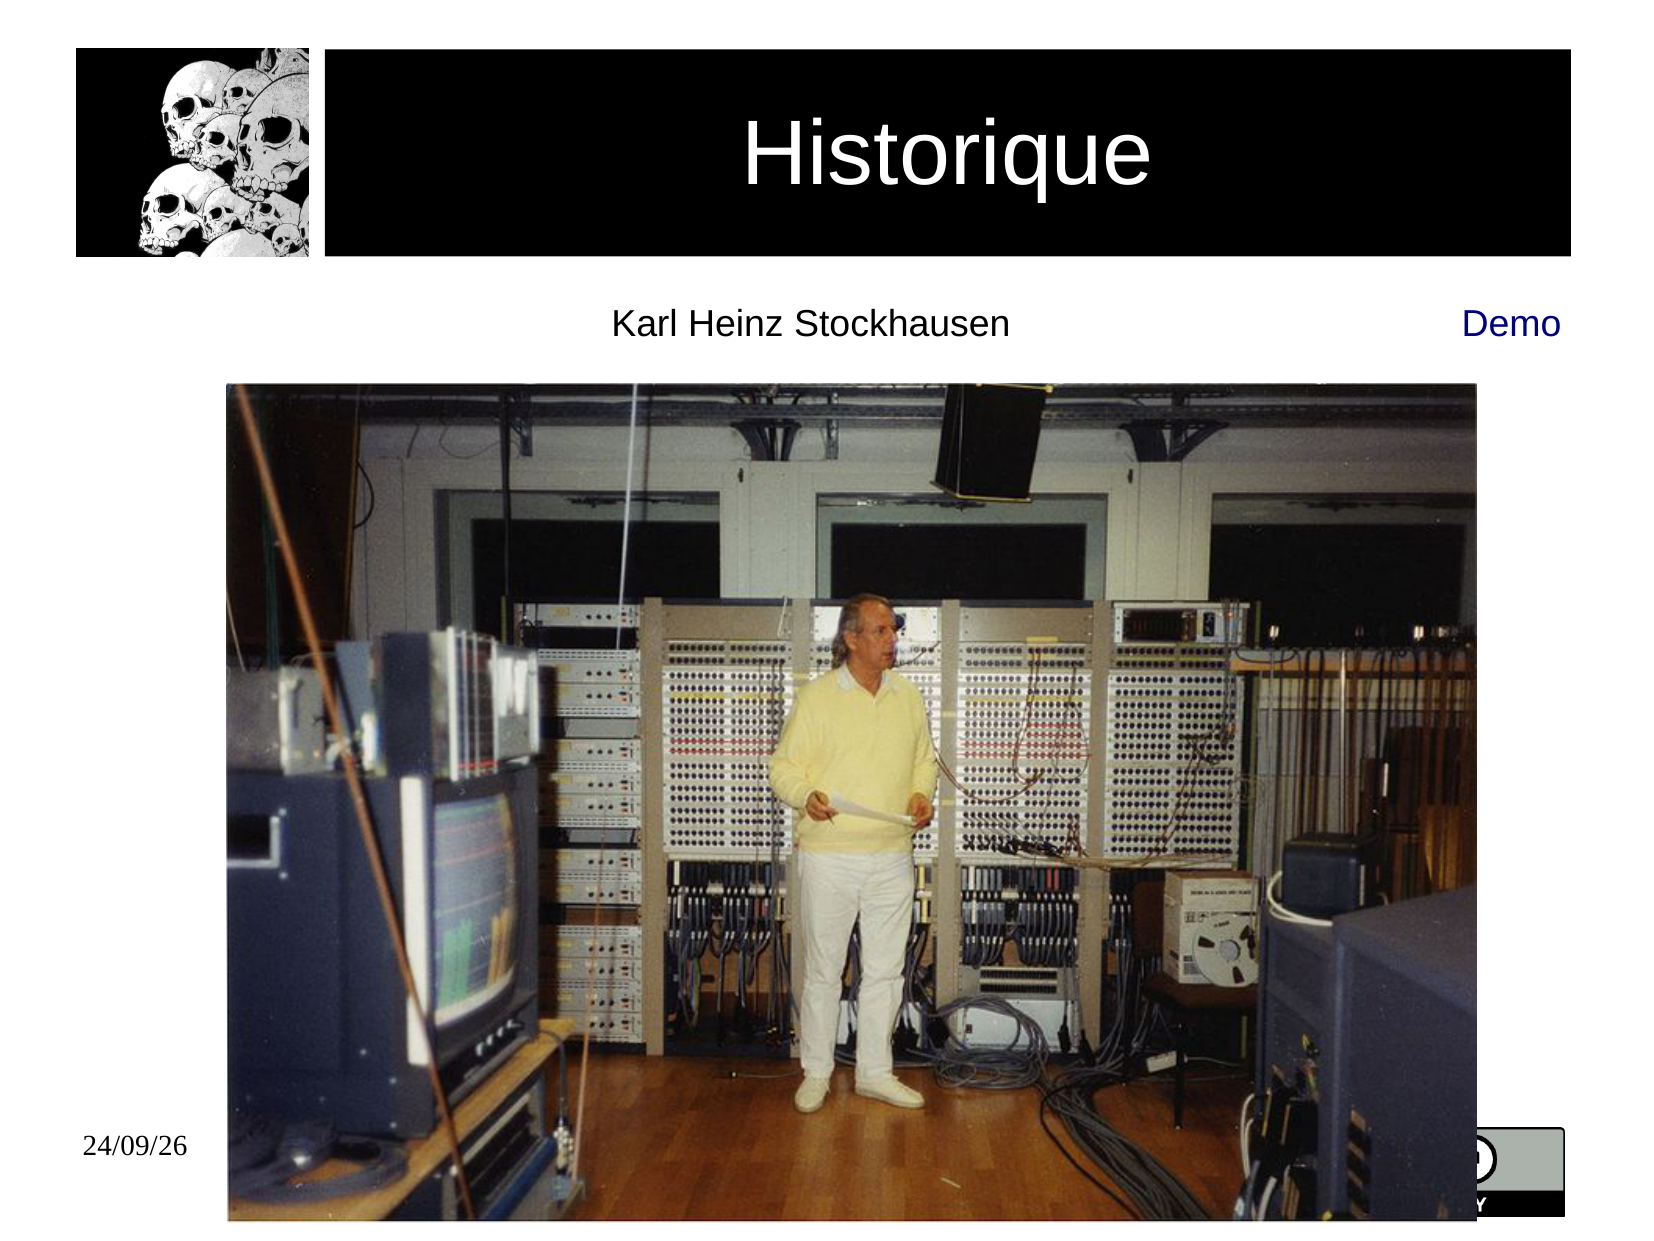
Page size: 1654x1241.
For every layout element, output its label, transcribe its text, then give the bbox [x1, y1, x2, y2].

picture [226, 383, 1565, 1223]
text_box Karl Heinz Stockhausen [596, 295, 1040, 353]
picture [76, 48, 309, 257]
title Historique [324, 49, 1571, 257]
text_box Demo [1446, 295, 1595, 353]
